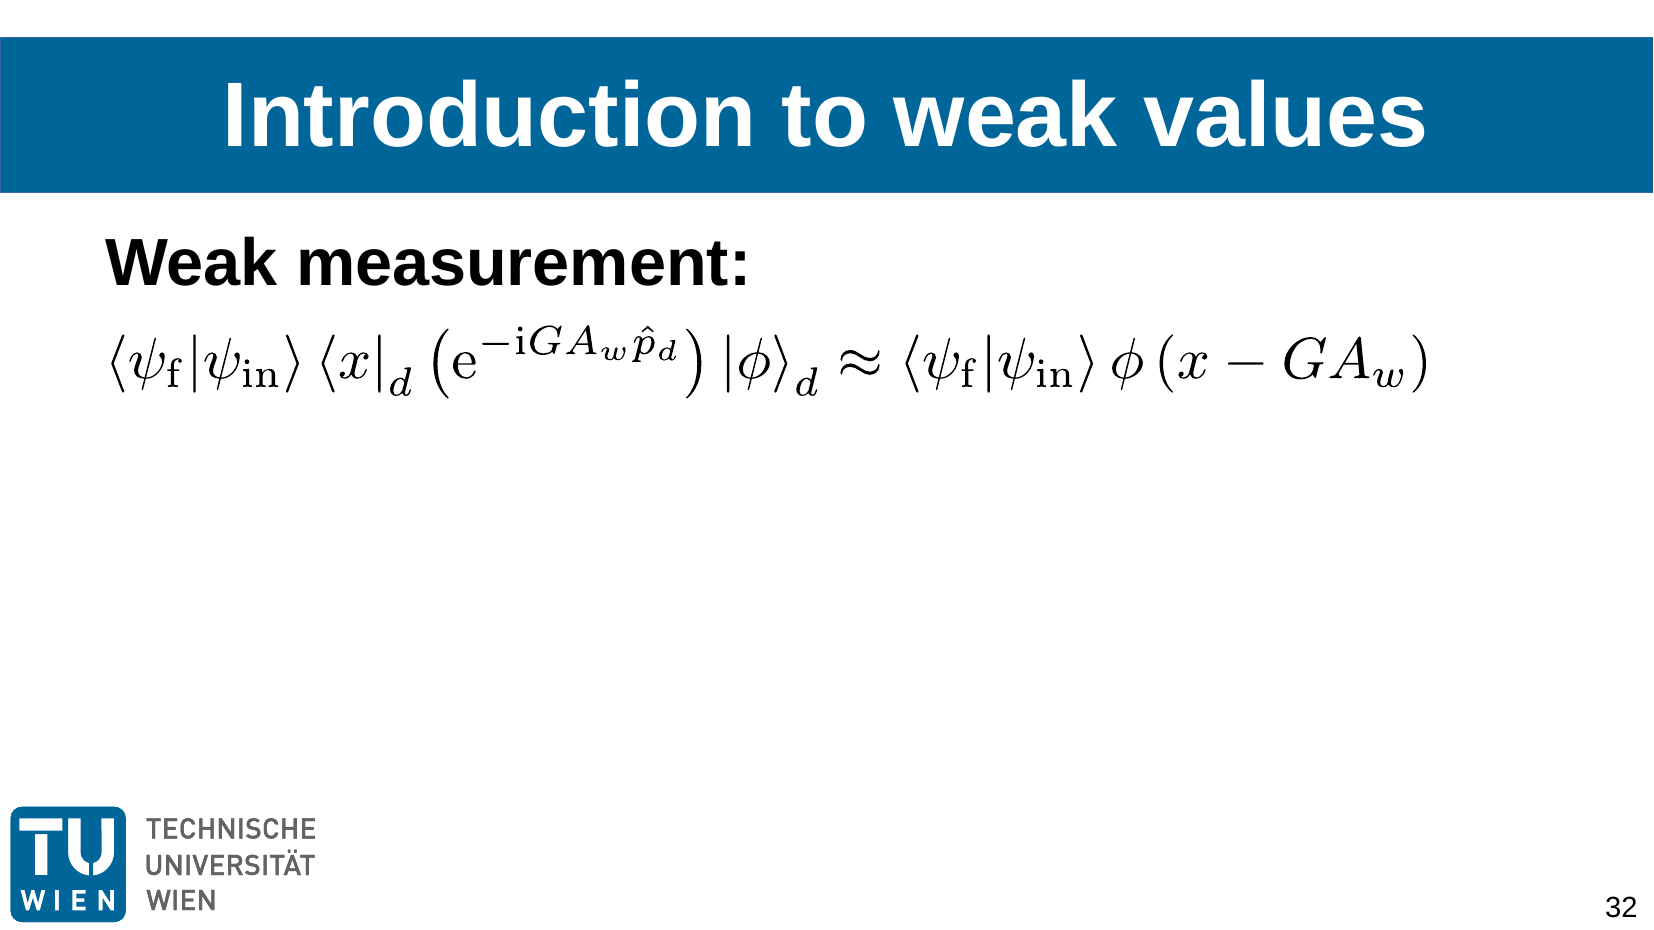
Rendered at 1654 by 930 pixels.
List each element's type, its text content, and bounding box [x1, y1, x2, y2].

picture [101, 314, 1440, 405]
title Introduction to weak values [0, 37, 1653, 193]
list Weak measurement: [105, 225, 1593, 765]
